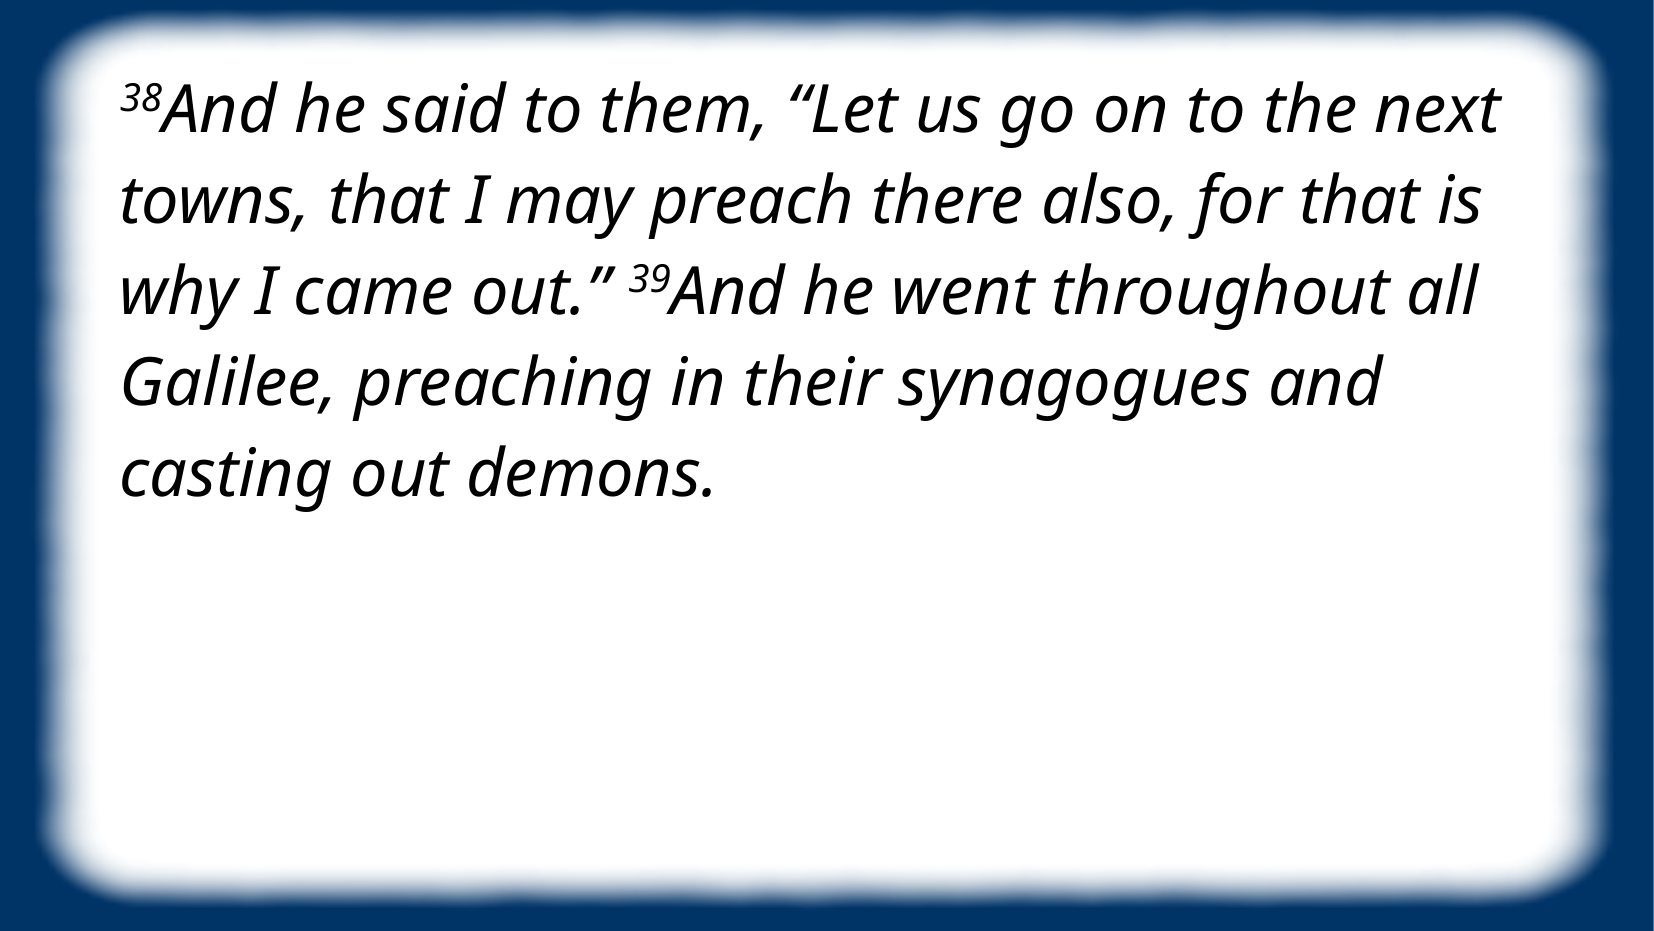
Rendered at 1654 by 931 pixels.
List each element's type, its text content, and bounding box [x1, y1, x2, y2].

text_box 38And he said to them, “Let us go on to the next towns, that I may preach there also, for that is why I came out.” 39And he went throughout all Galilee, preaching in their synagogues and casting out demons. [105, 54, 1561, 513]
picture [0, 0, 1654, 931]
